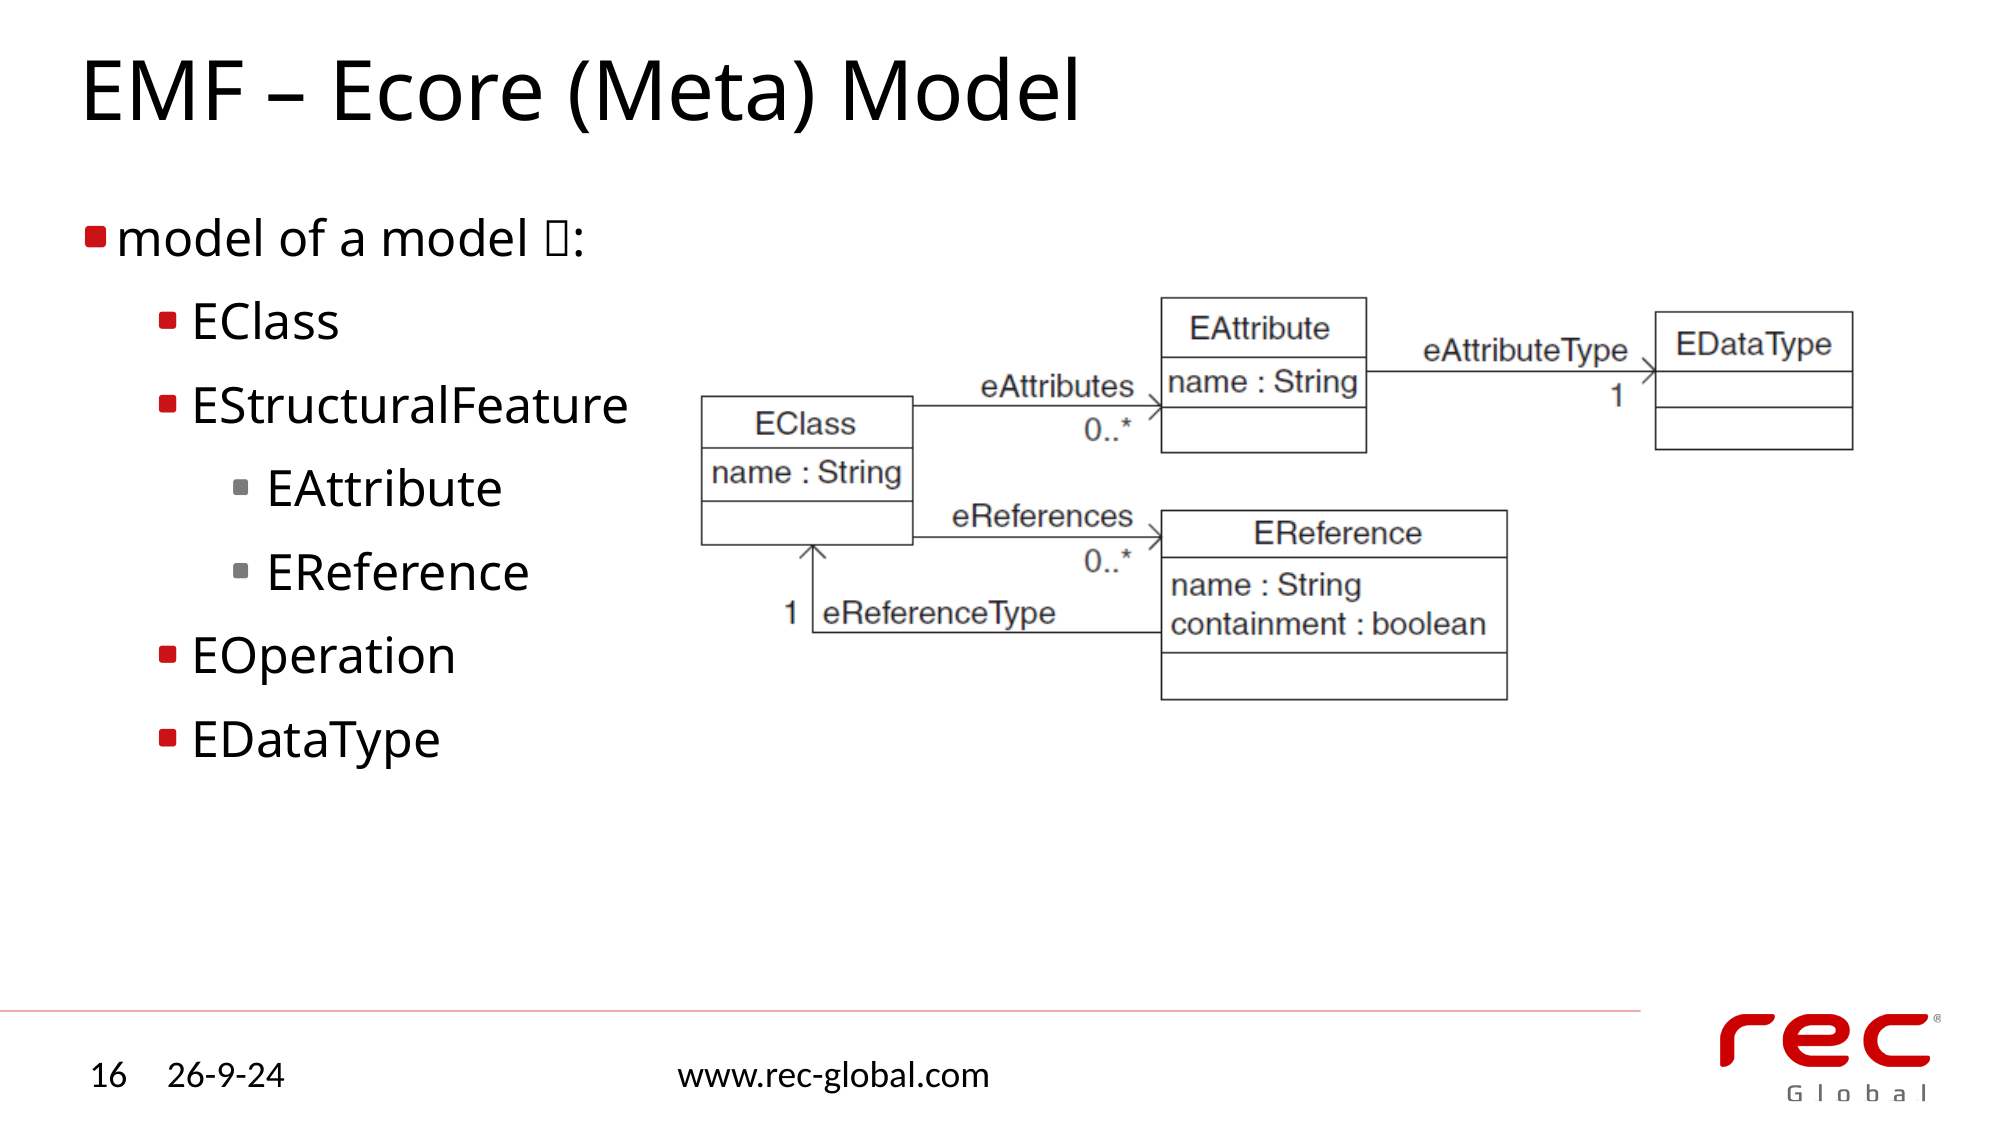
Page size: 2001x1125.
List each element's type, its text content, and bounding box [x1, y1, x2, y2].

slide_number 15-11-25 [152, 1042, 327, 1103]
picture [1720, 1014, 1941, 1102]
picture [695, 288, 1860, 707]
footer www.rec-global.com [662, 1042, 1338, 1103]
slide_number <numer> [64, 1042, 152, 1103]
list model of a model : EClass EStructuralFeature EAttribute EReference EOperation EDataType [64, 205, 1934, 1011]
title EMF – Ecore (Meta) Model [64, 0, 1934, 188]
